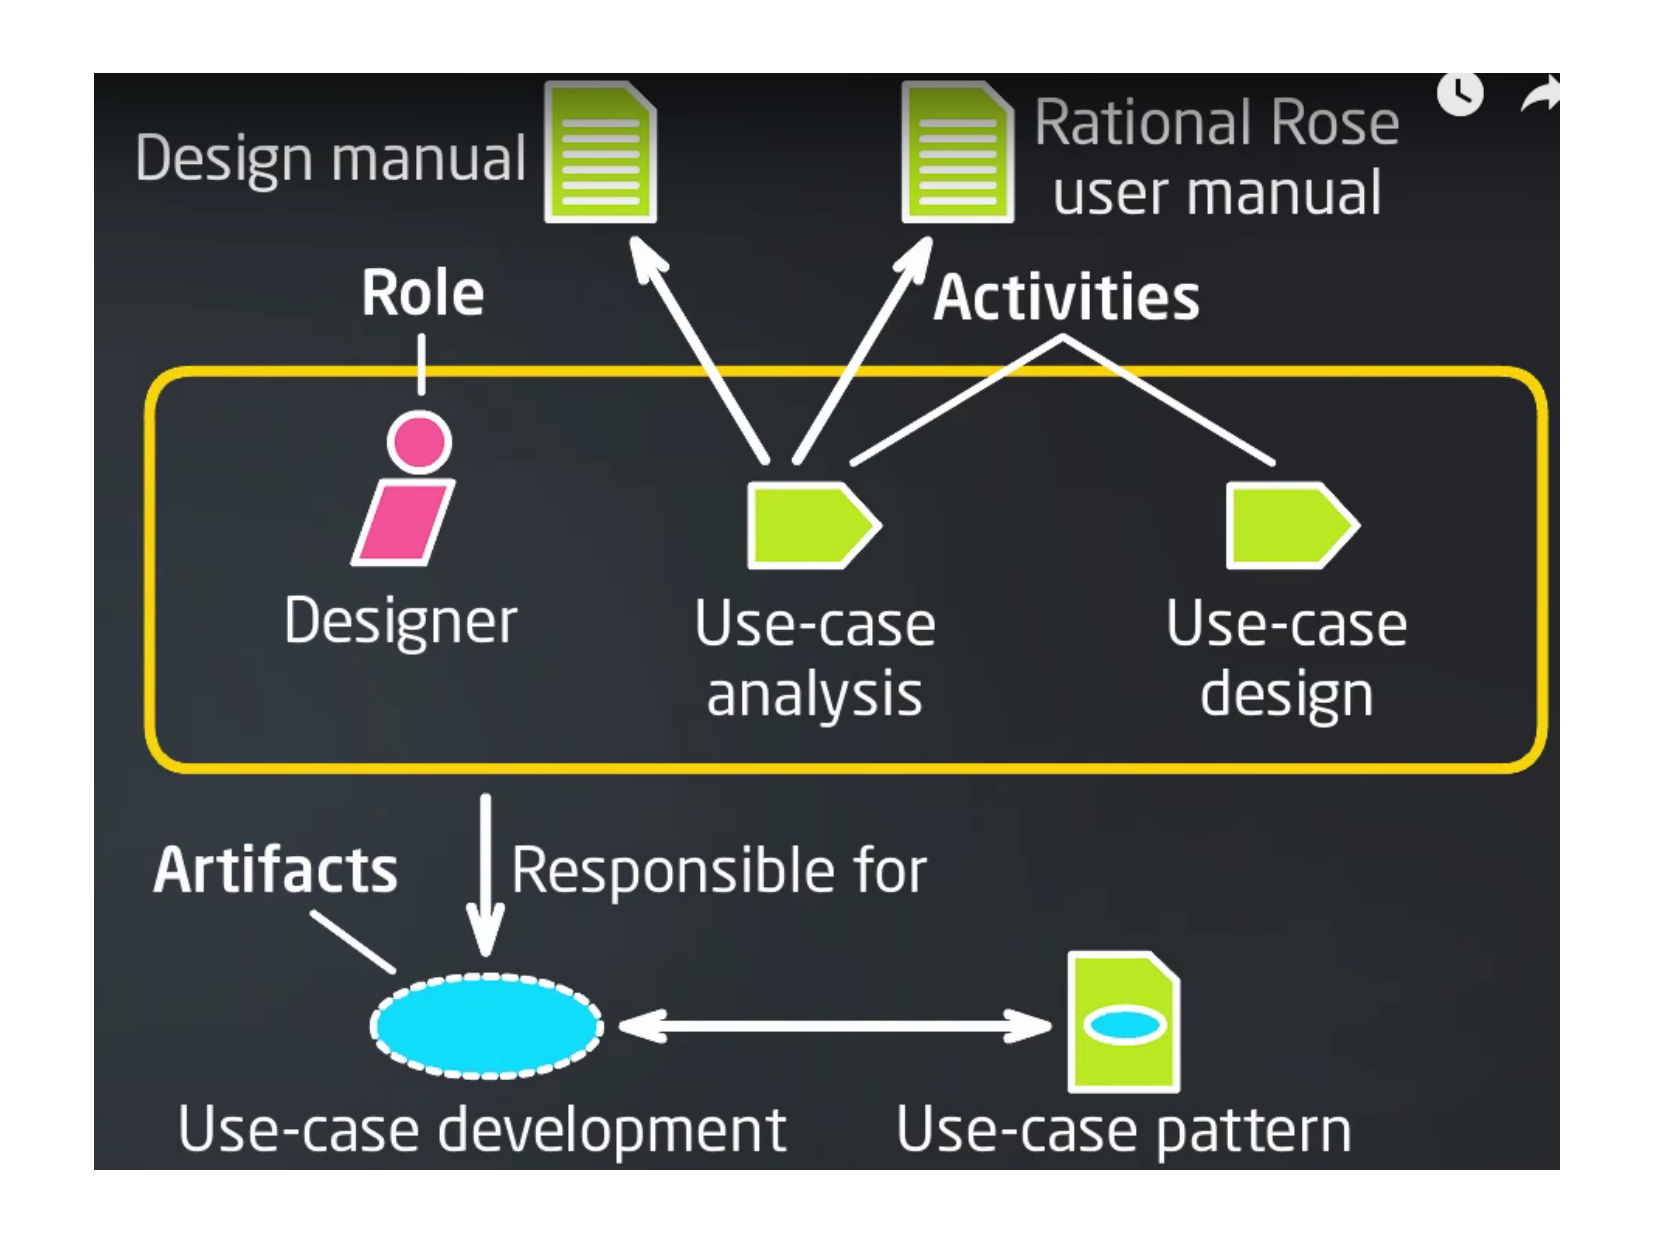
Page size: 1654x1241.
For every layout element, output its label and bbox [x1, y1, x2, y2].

picture [94, 73, 1560, 1170]
